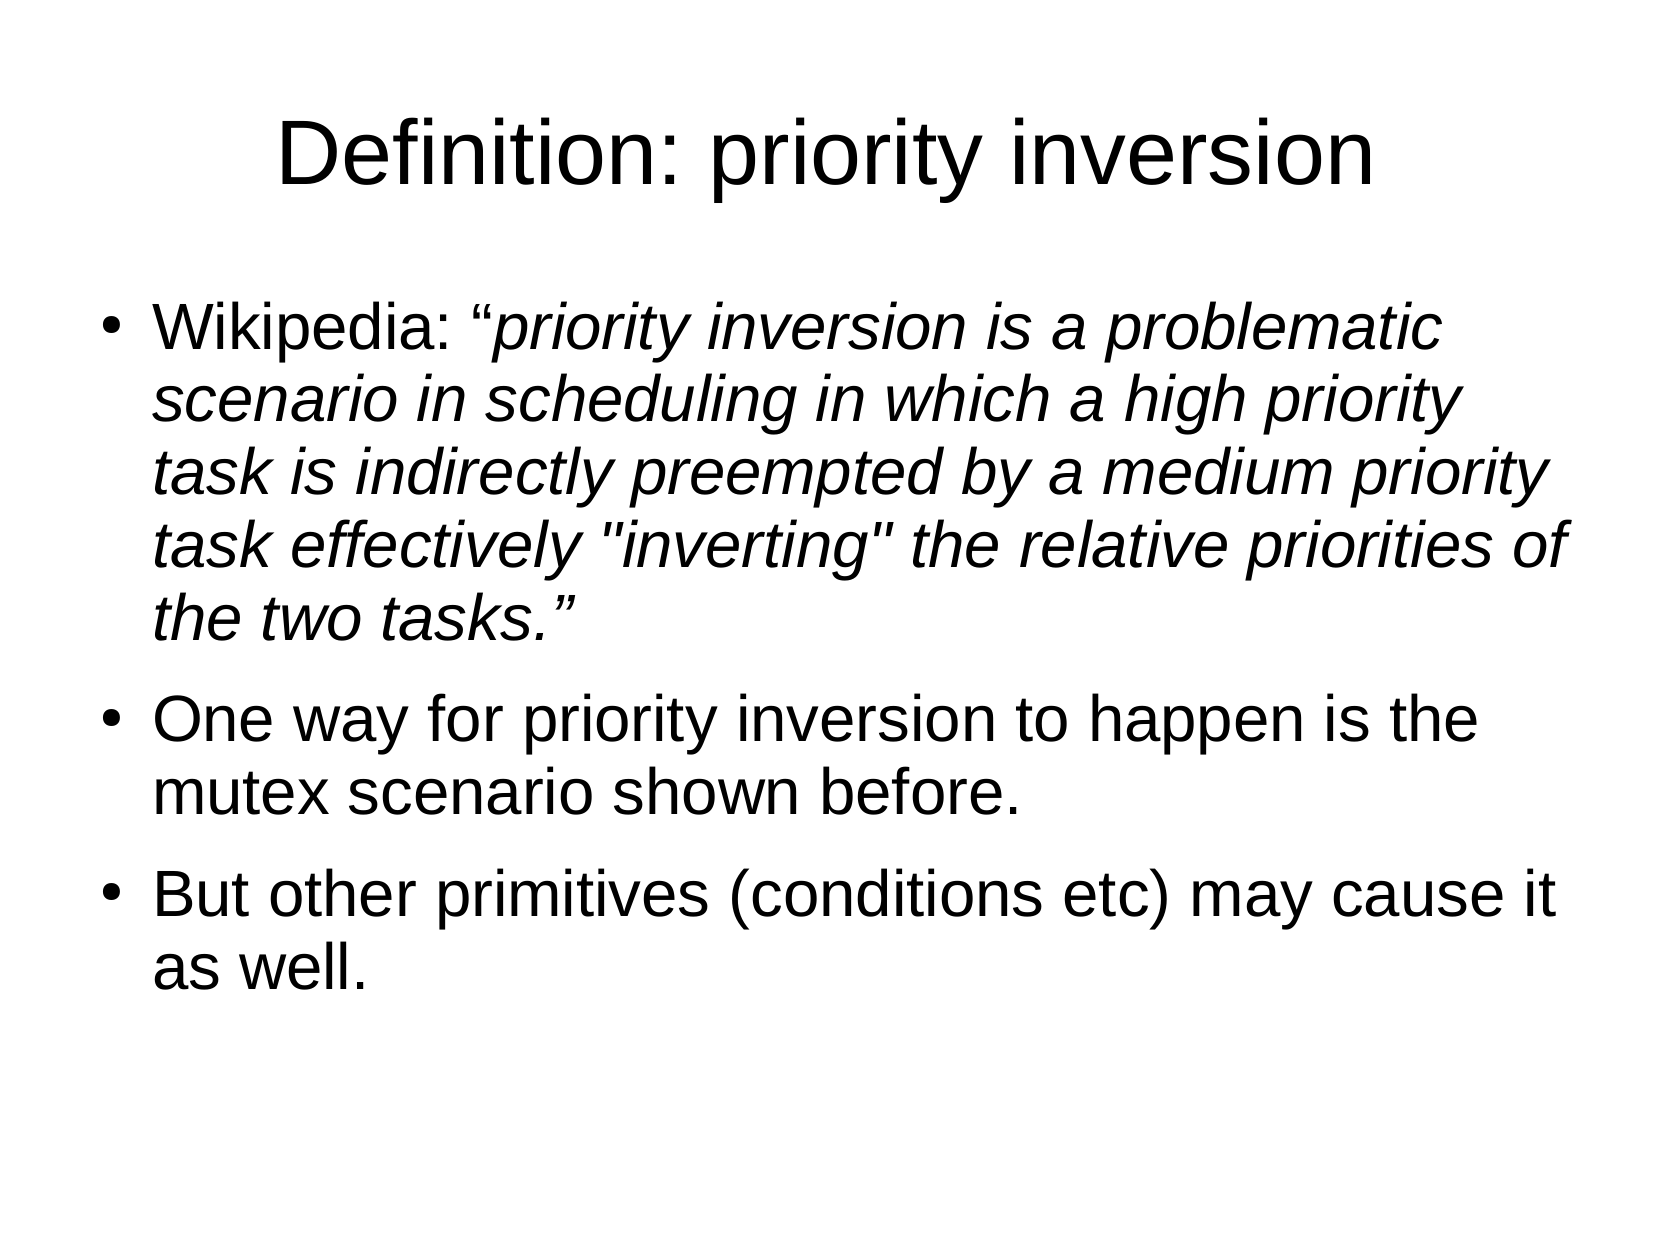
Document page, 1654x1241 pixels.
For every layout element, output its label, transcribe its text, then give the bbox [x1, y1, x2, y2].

title Definition: priority inversion [82, 49, 1571, 257]
list Wikipedia: “priority inversion is a problematic scenario in scheduling in which a high priority task is indirectly preempted by a medium priority task effectively "inverting" the relative priorities of the two tasks.” One way for priority inversion to happen is the mutex scenario shown before. But other primitives (conditions etc) may cause it as well. [82, 290, 1571, 1010]
